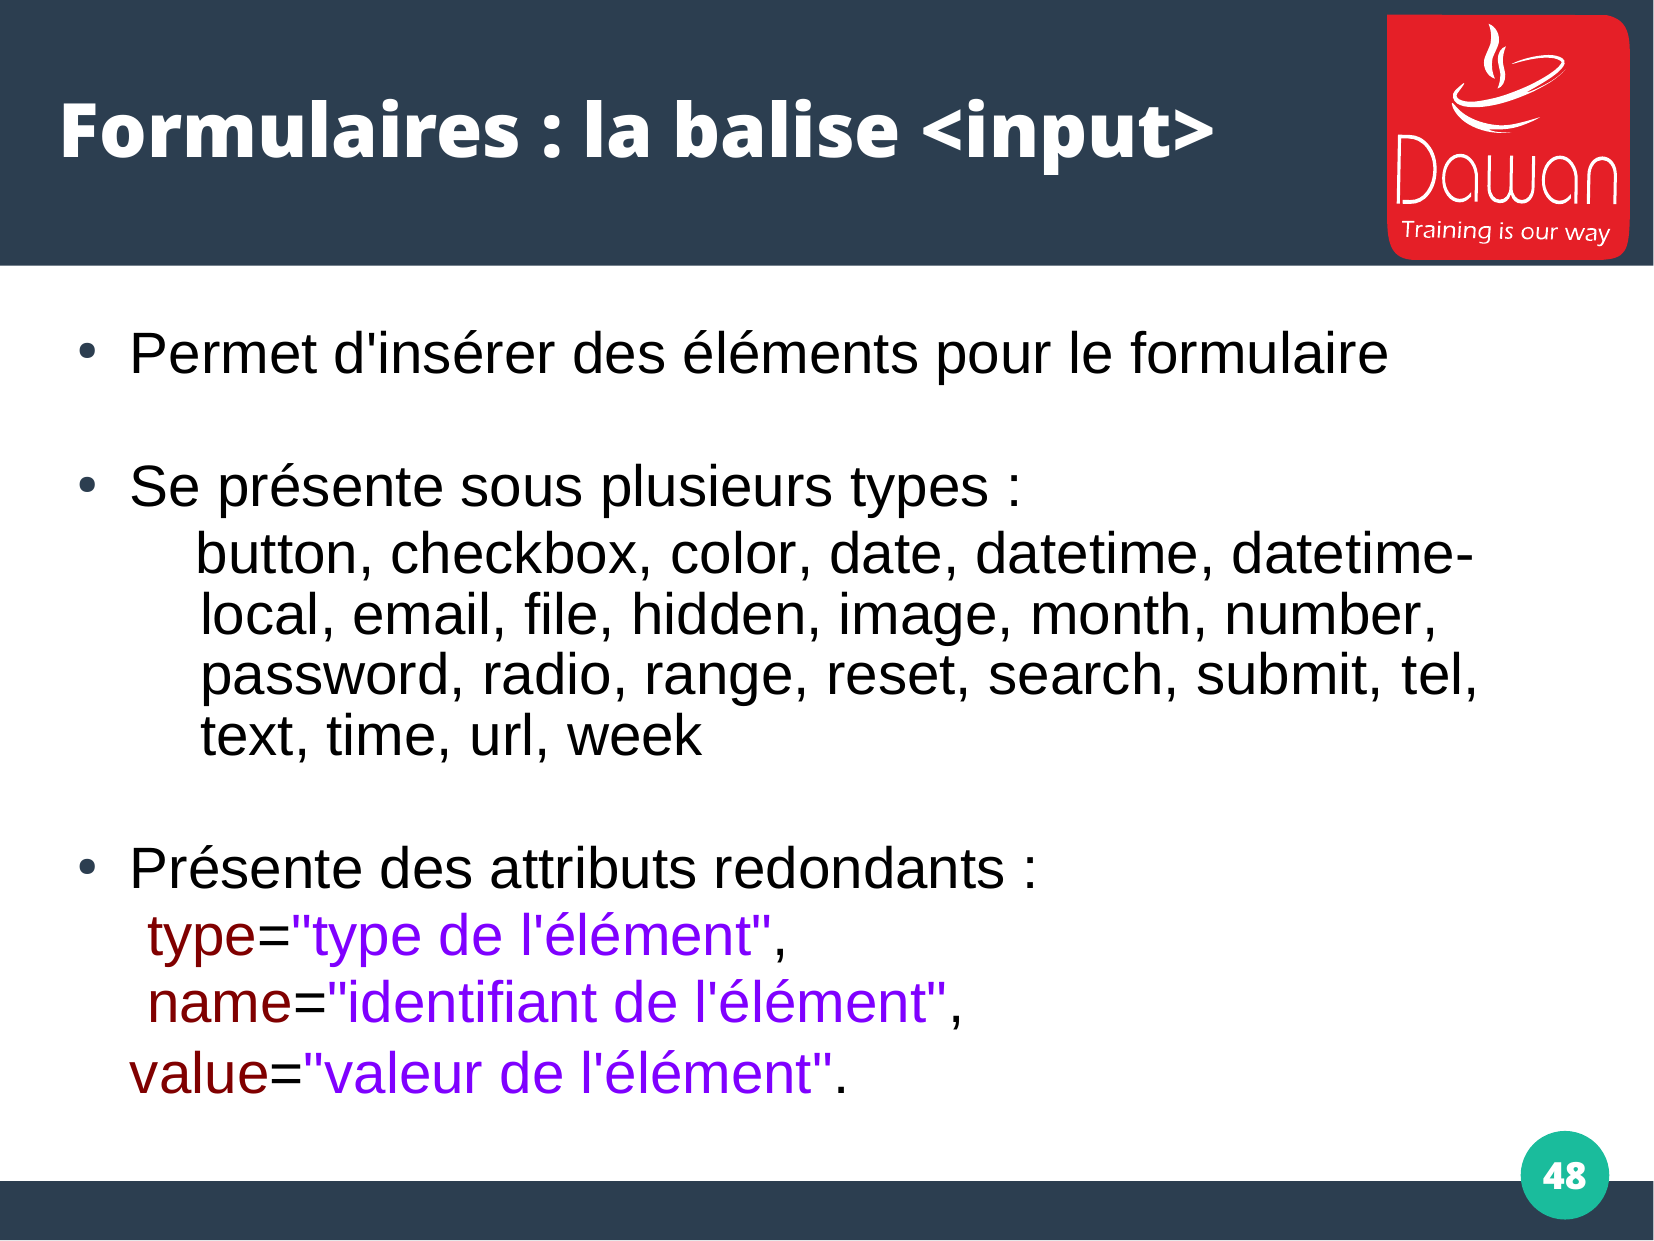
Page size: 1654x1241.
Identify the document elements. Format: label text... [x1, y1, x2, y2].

list Permet d'insérer des éléments pour le formulaire Se présente sous plusieurs types : button, checkbox, color, date, datetime, datetime-local, email, file, hidden, image, month, number, password, radio, range, reset, search, submit, tel, text, time, url, week Présente des attributs redondants : type="type de l'élément", name="identifiant de l'élément", value="valeur de l'élément". [59, 324, 1595, 1152]
title Formulaires : la balise <input> [59, 49, 1387, 207]
picture [1387, 14, 1630, 260]
